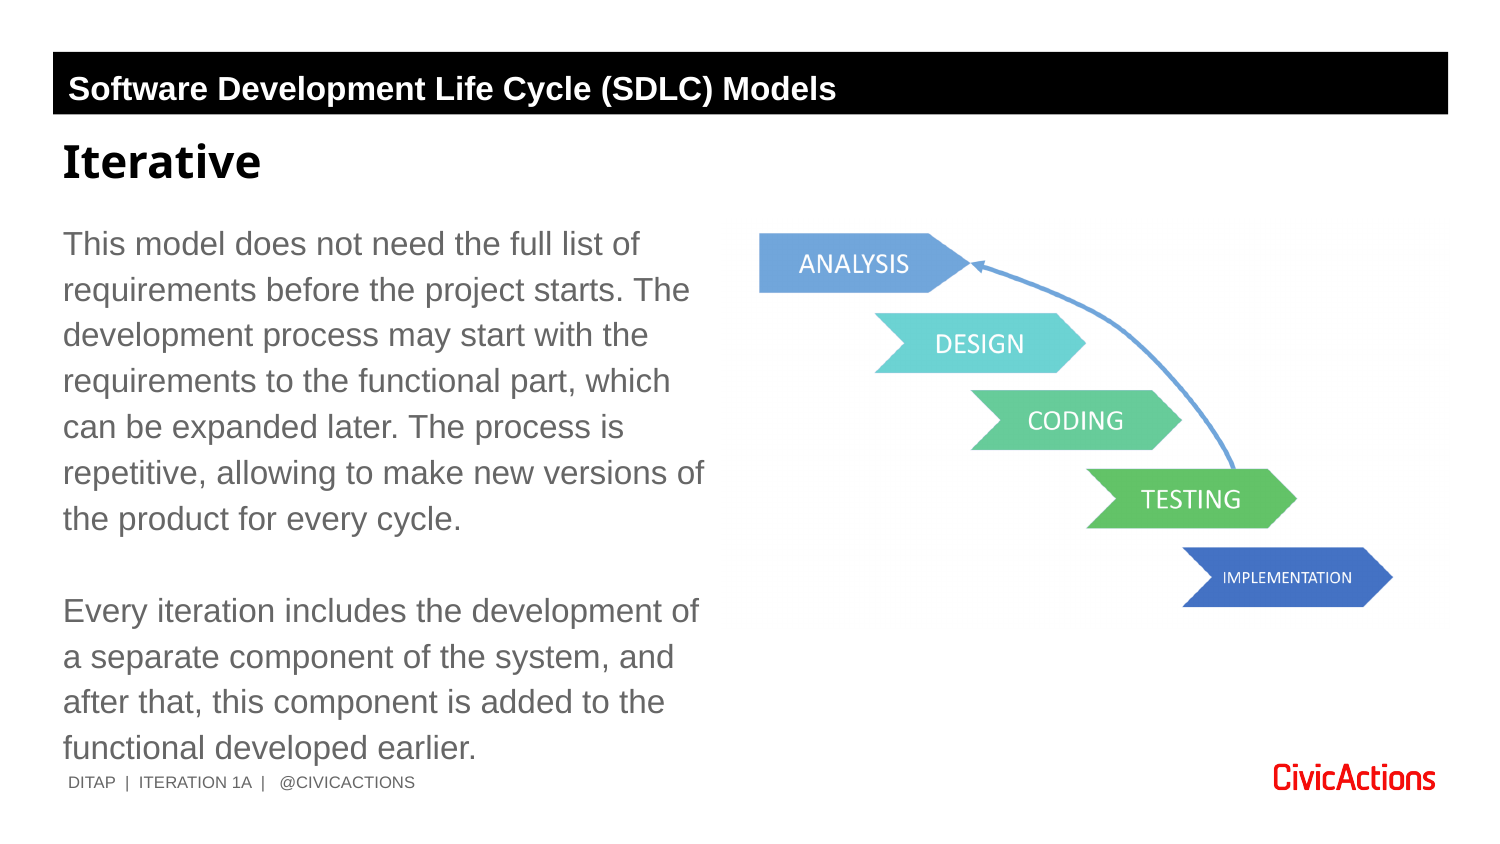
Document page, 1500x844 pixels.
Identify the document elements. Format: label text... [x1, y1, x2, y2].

list This model does not need the full list of requirements before the project starts. The development process may start with the requirements to the functional part, which can be expanded later. The process is repetitive, allowing to make new versions of the product for every cycle. Every iteration includes the development of a separate component of the system, and after that, this component is added to the functional developed earlier. [53, 206, 722, 763]
picture [1271, 758, 1438, 795]
title Software Development Life Cycle (SDLC) Models [53, 51, 1449, 115]
picture [721, 218, 1450, 629]
list Iterative [53, 123, 304, 206]
